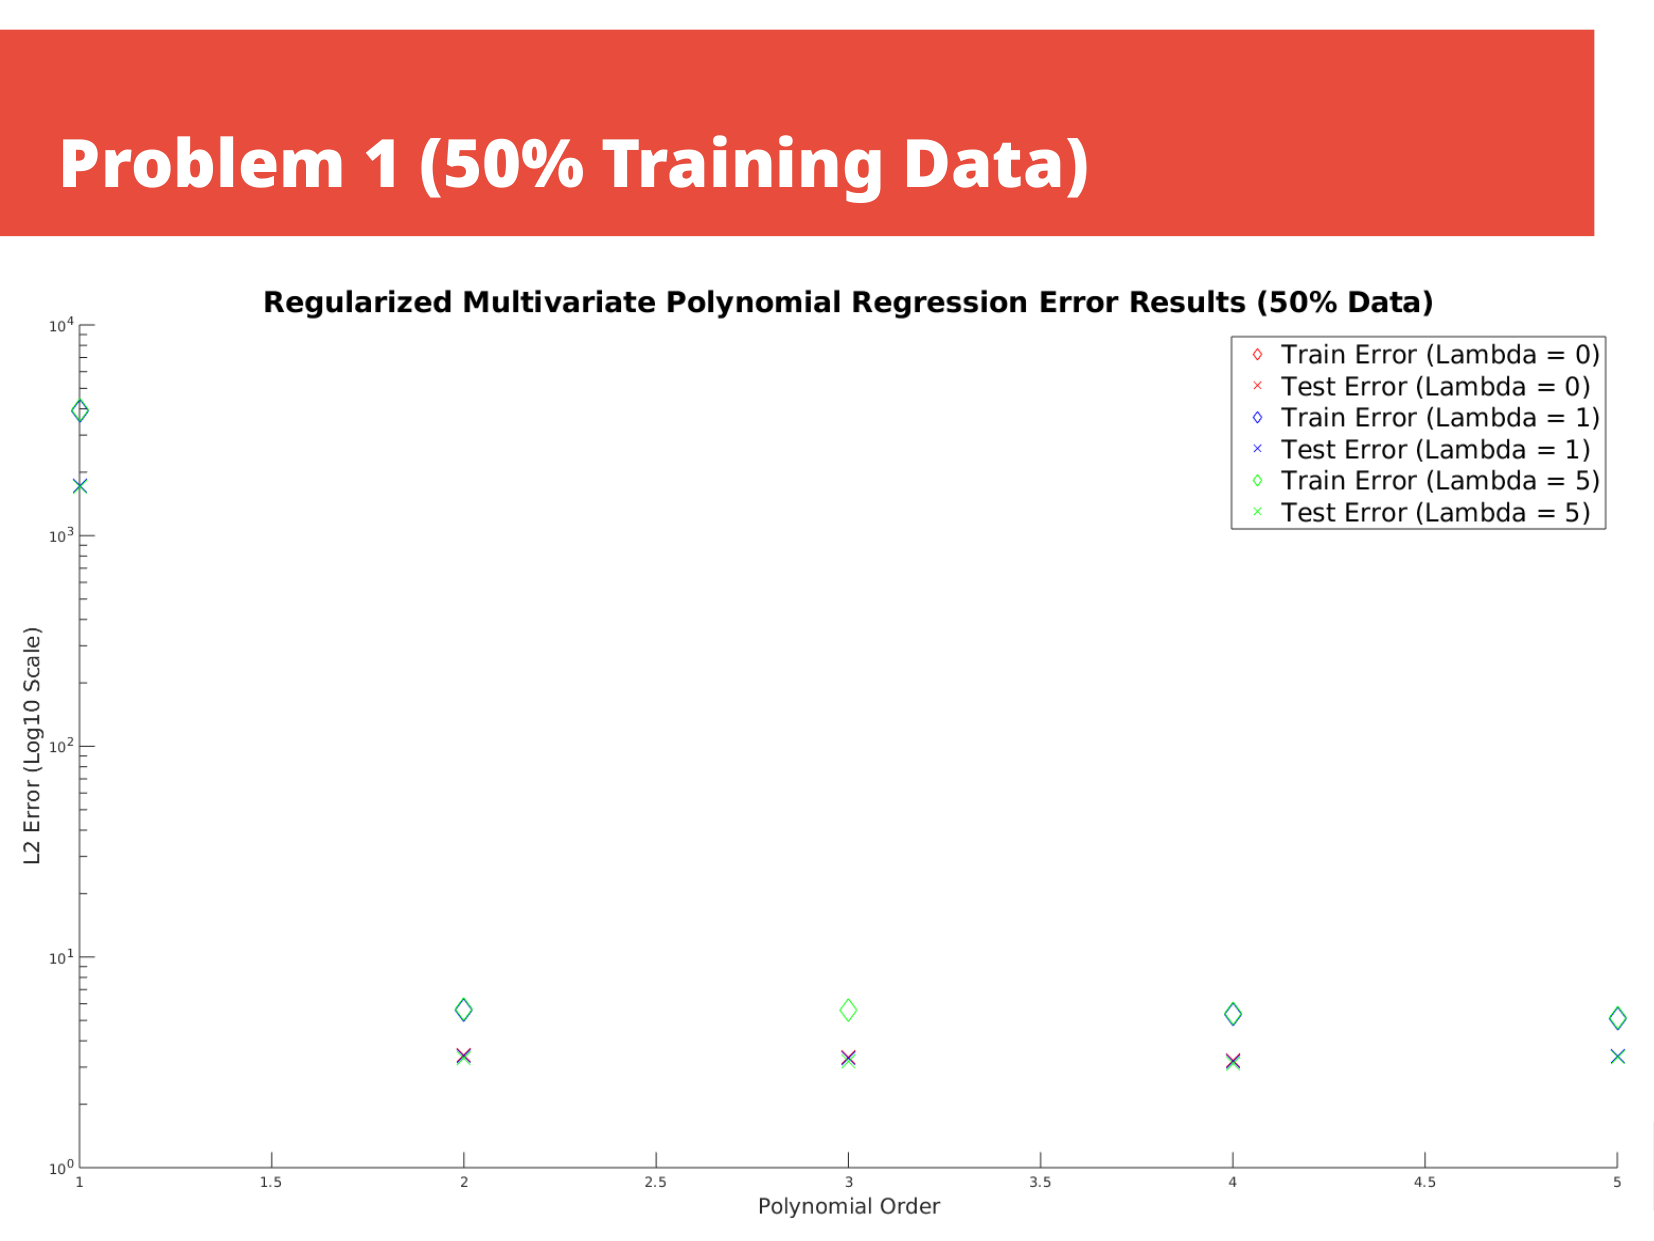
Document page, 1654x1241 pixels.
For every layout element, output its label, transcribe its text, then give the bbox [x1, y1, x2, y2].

picture [8, 255, 1654, 1225]
title Problem 1 (50% Training Data) [59, 59, 1595, 207]
